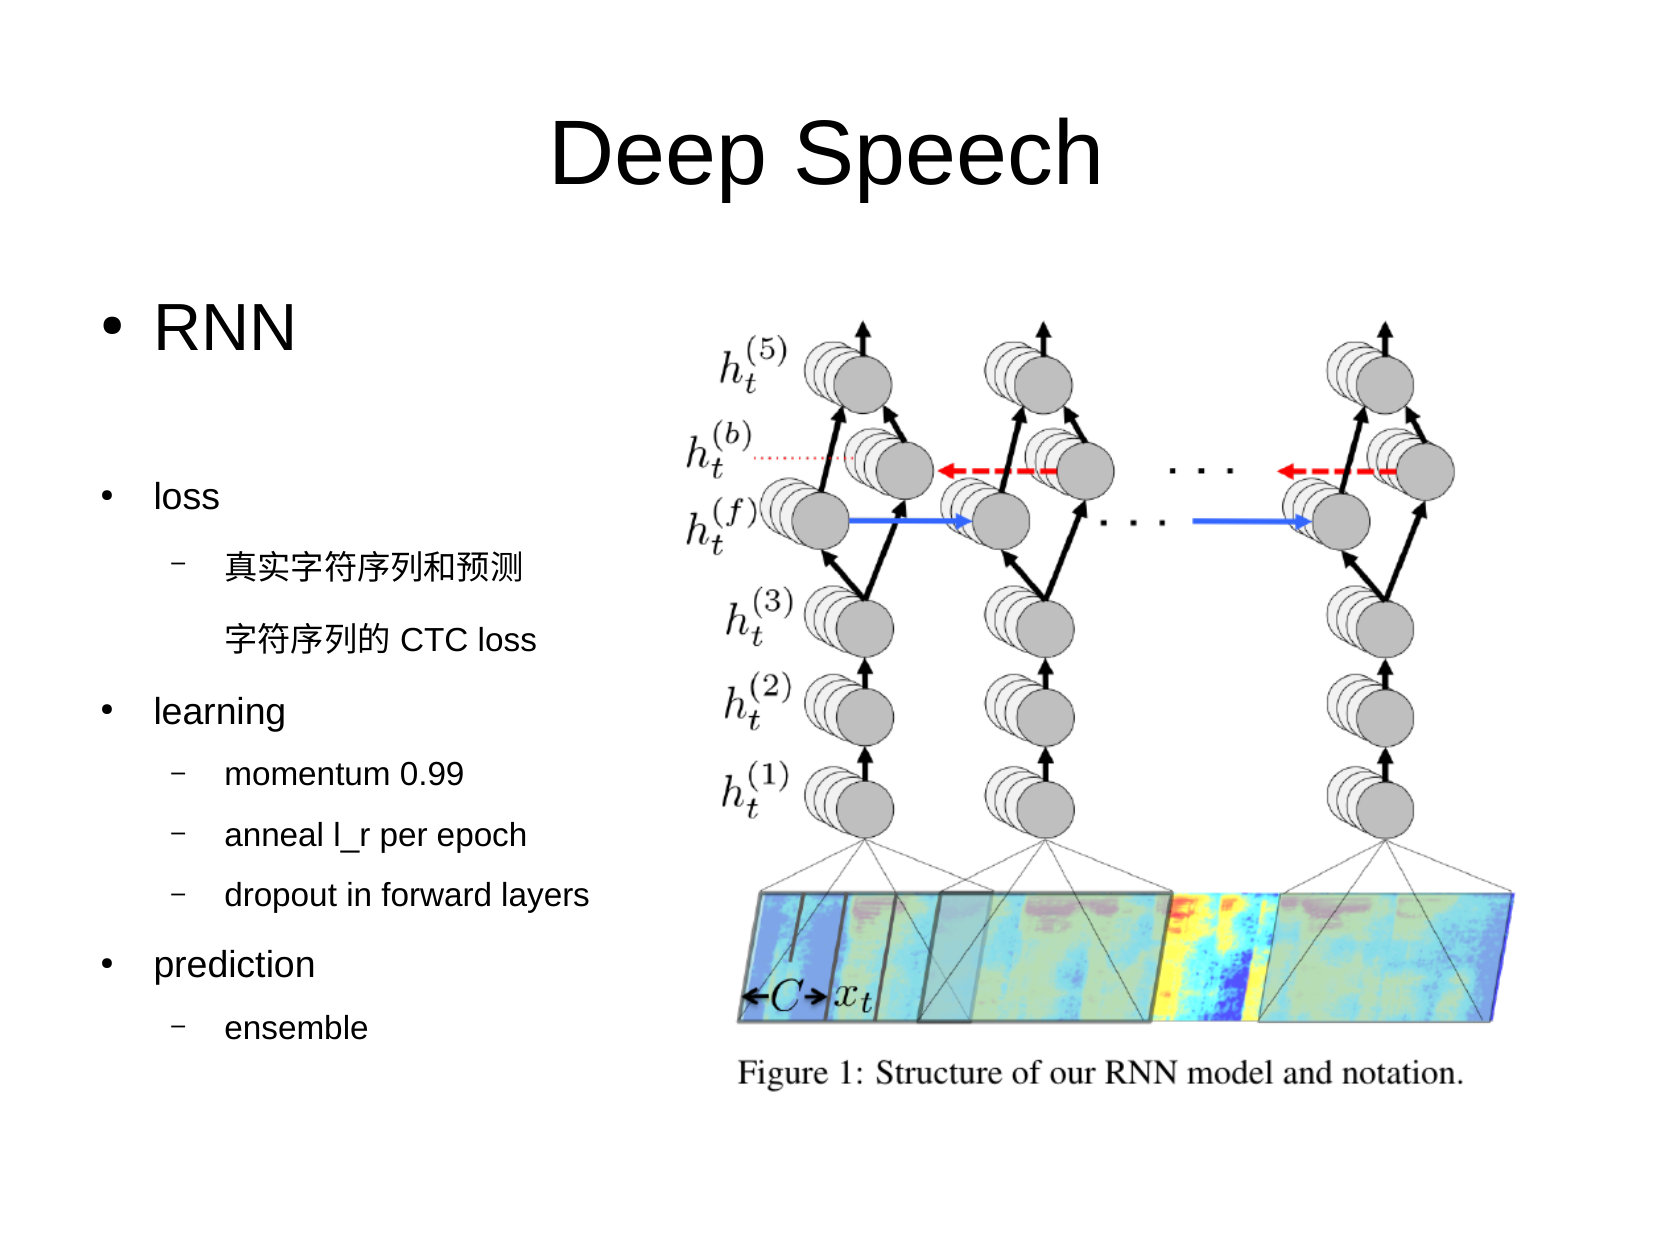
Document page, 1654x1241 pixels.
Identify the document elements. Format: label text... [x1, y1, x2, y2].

list RNN loss 真实字符序列和预测 字符序列的CTC loss learning momentum 0.99 anneal l_r per epoch dropout in forward layers prediction ensemble [82, 290, 1571, 1111]
picture [633, 297, 1591, 1122]
title Deep Speech [82, 49, 1571, 257]
